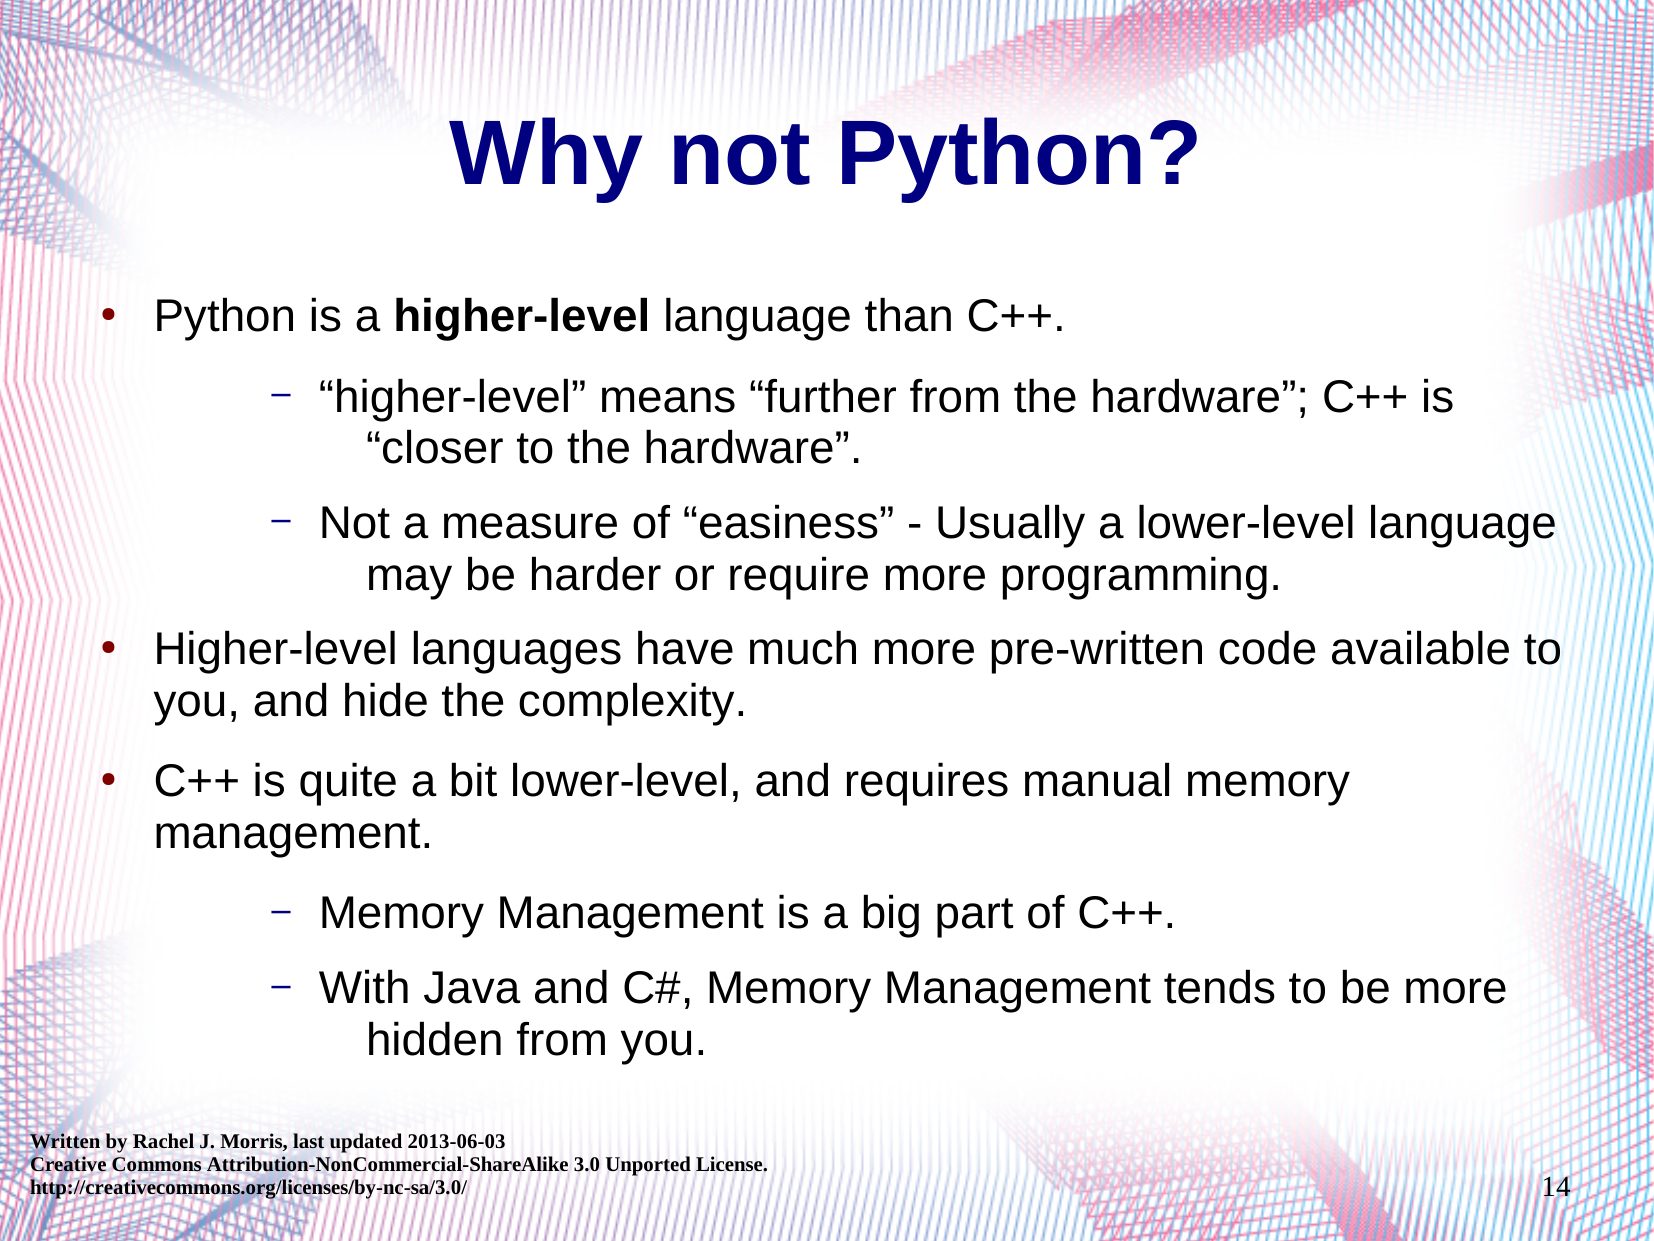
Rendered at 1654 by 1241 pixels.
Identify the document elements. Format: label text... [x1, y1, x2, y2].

title Why not Python? [82, 49, 1571, 257]
list Python is a higher-level language than C++. “higher-level” means “further from the hardware”; C++ is “closer to the hardware”. Not a measure of “easiness” - Usually a lower-level language may be harder or require more programming. Higher-level languages have much more pre-written code available to you, and hide the complexity. C++ is quite a bit lower-level, and requires manual memory management. Memory Management is a big part of C++. With Java and C#, Memory Management tends to be more hidden from you. [82, 290, 1571, 1065]
picture [0, 0, 1654, 1241]
